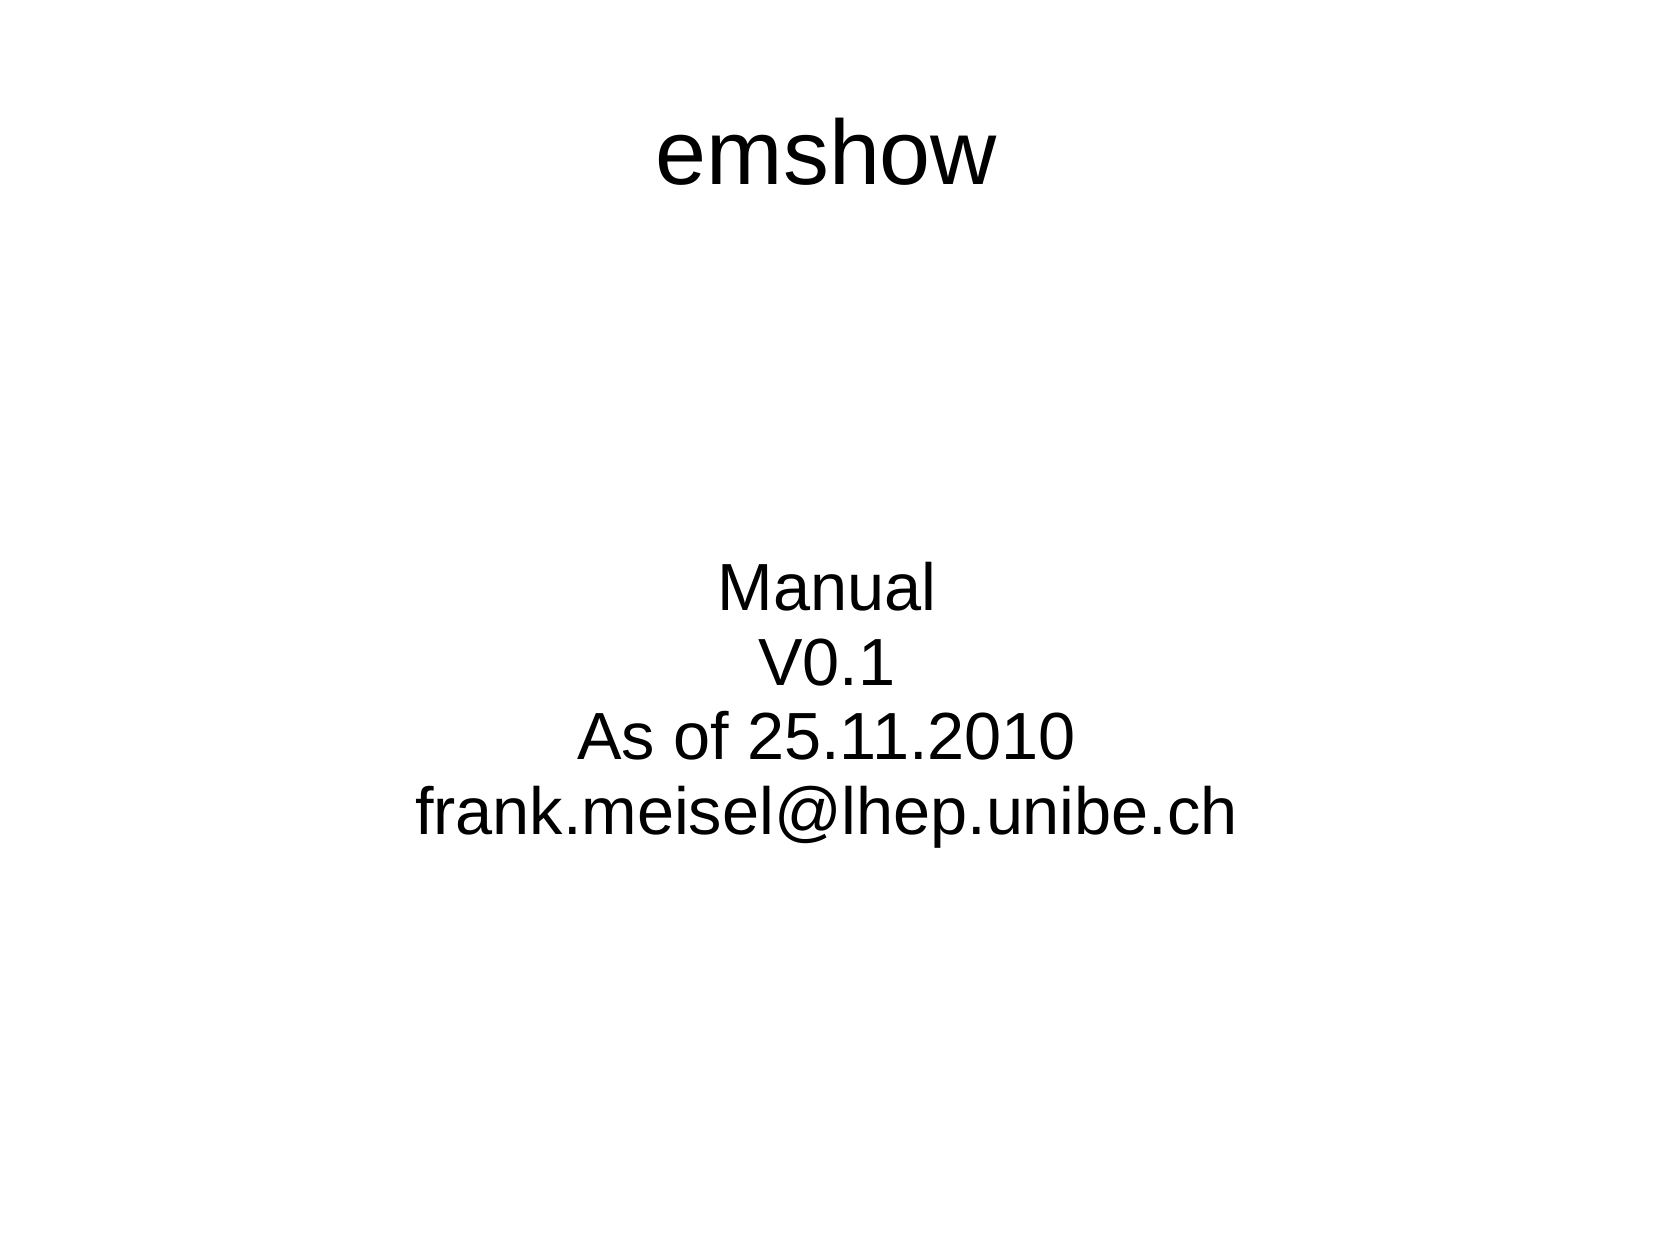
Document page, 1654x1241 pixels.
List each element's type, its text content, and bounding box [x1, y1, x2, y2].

title emshow [82, 49, 1571, 257]
subtitle Manual V0.1 As of 25.11.2010 frank.meisel@lhep.unibe.ch [82, 290, 1571, 1109]
